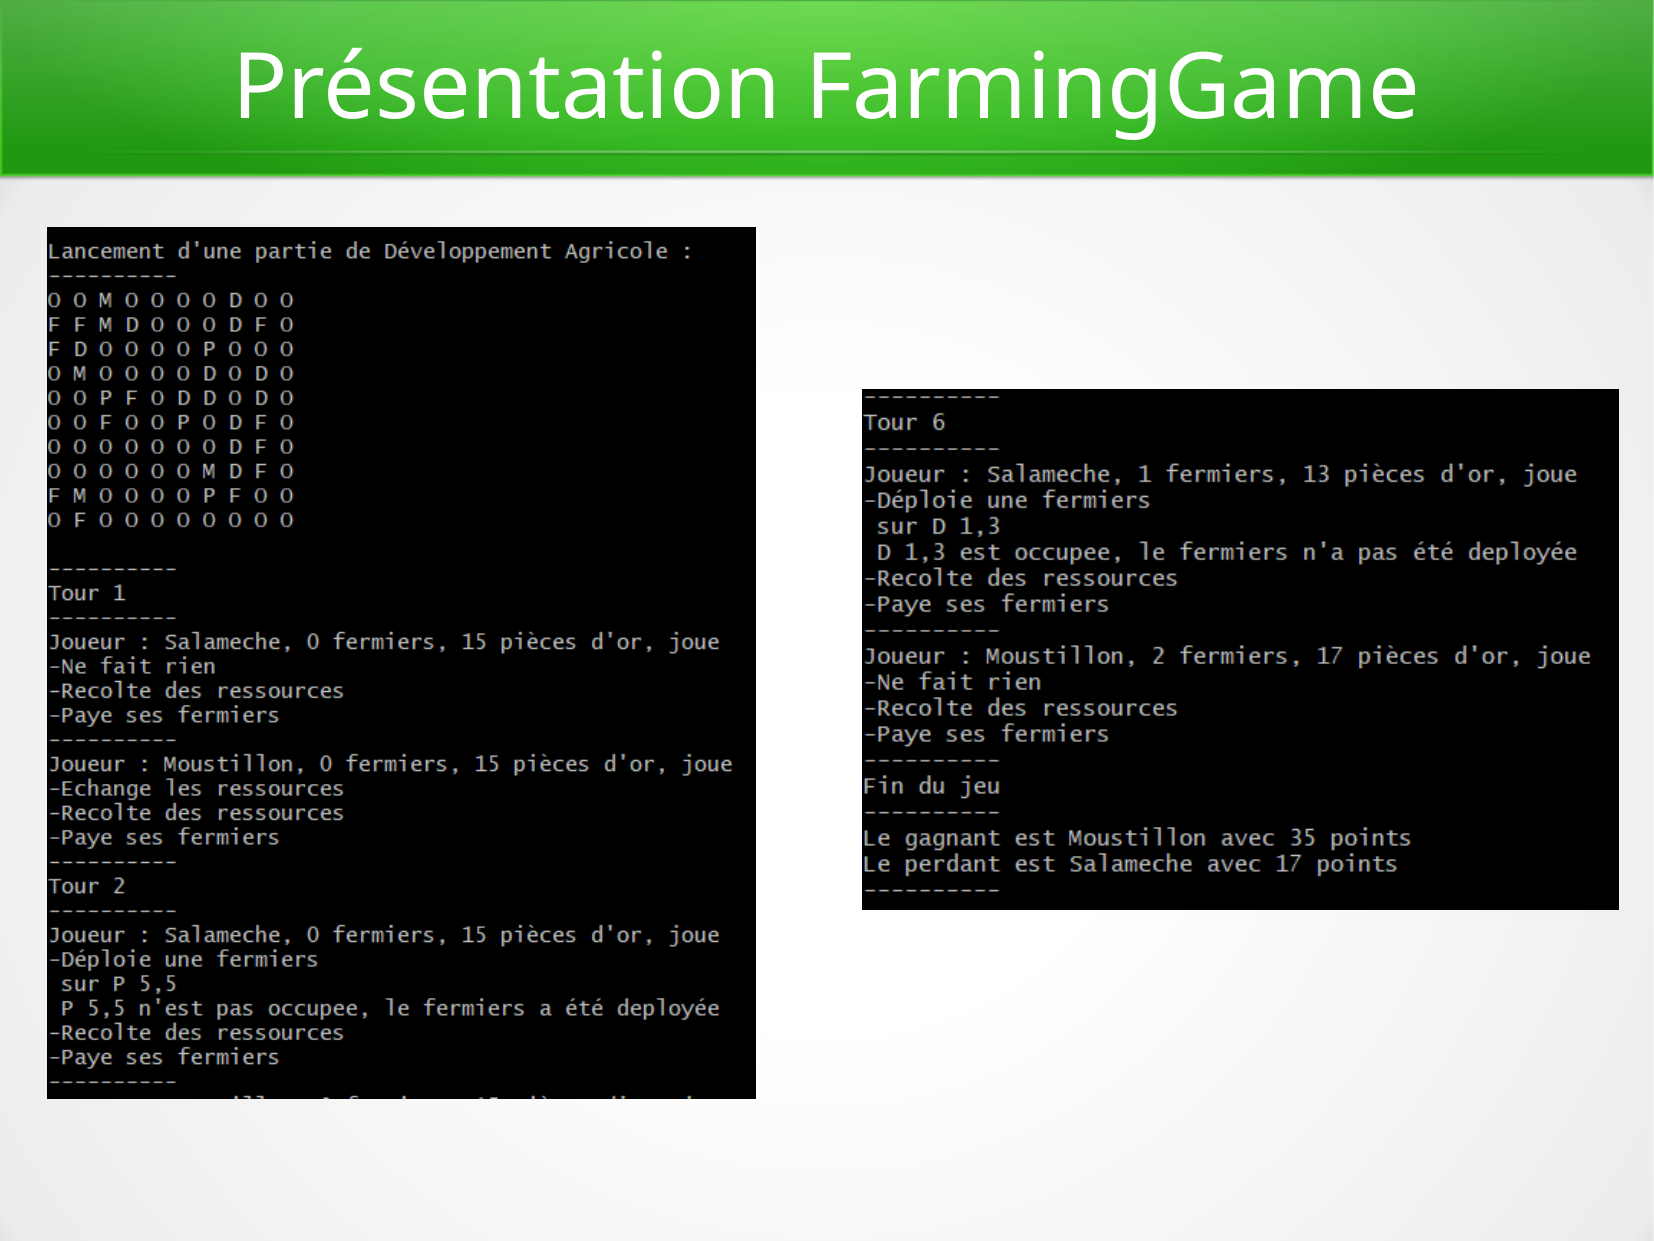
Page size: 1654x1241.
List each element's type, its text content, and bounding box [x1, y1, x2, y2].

title Présentation FarmingGame [82, 11, 1571, 154]
picture [0, 0, 1654, 1241]
